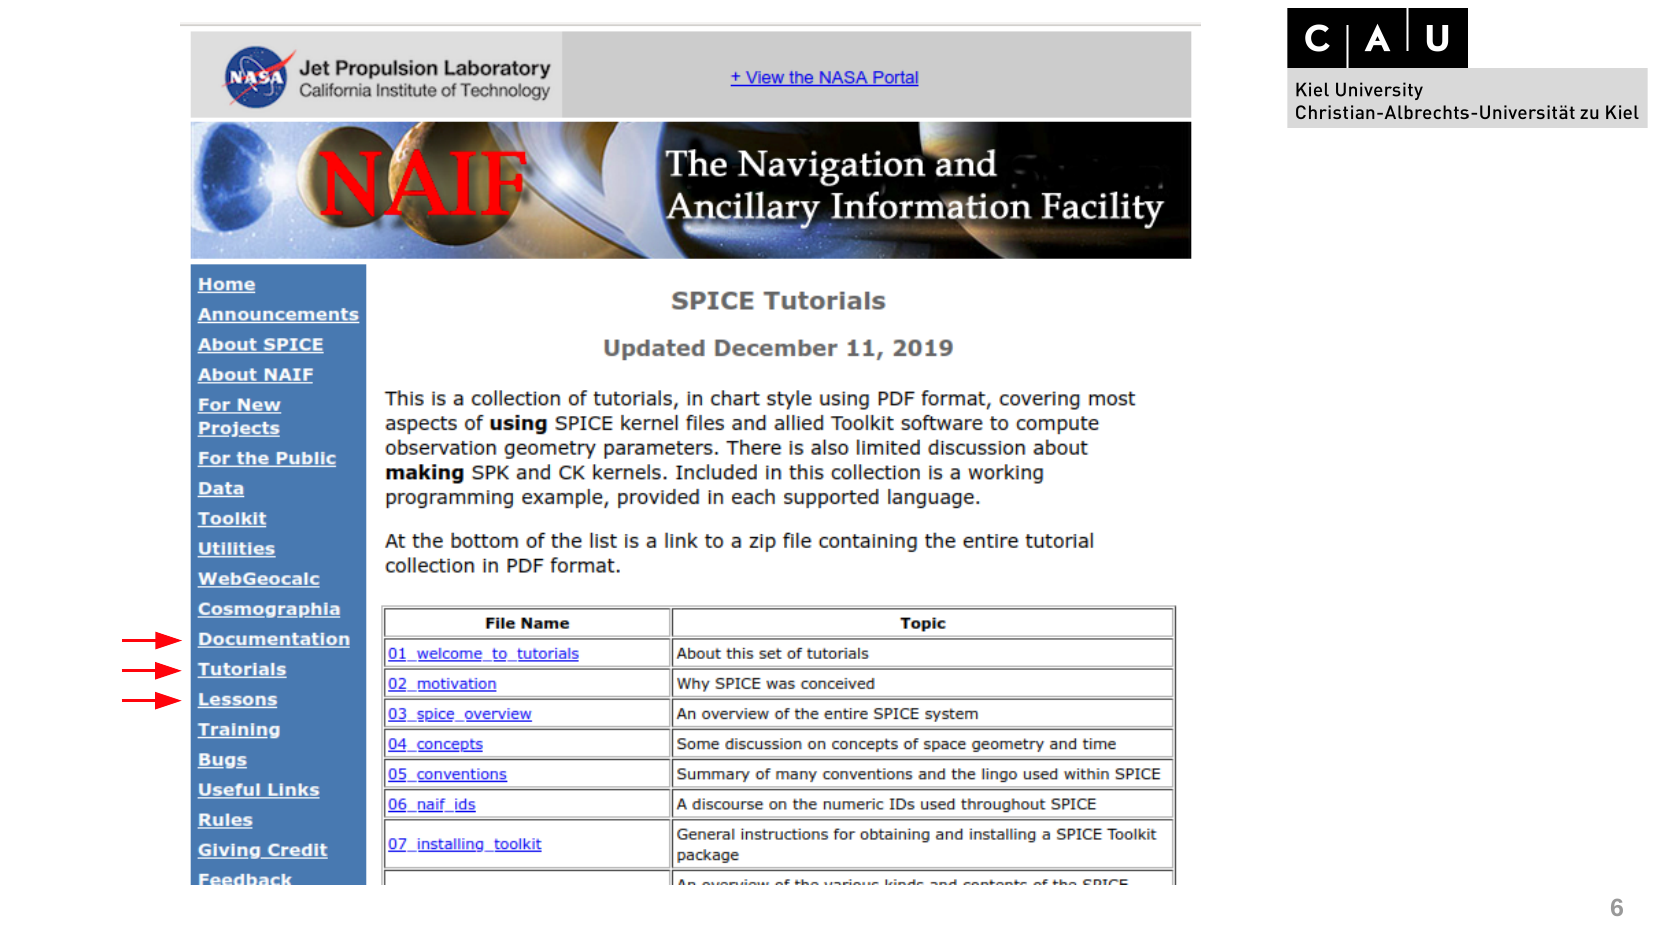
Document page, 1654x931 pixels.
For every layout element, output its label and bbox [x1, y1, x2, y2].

picture [180, 22, 1201, 886]
picture [1287, 8, 1648, 128]
